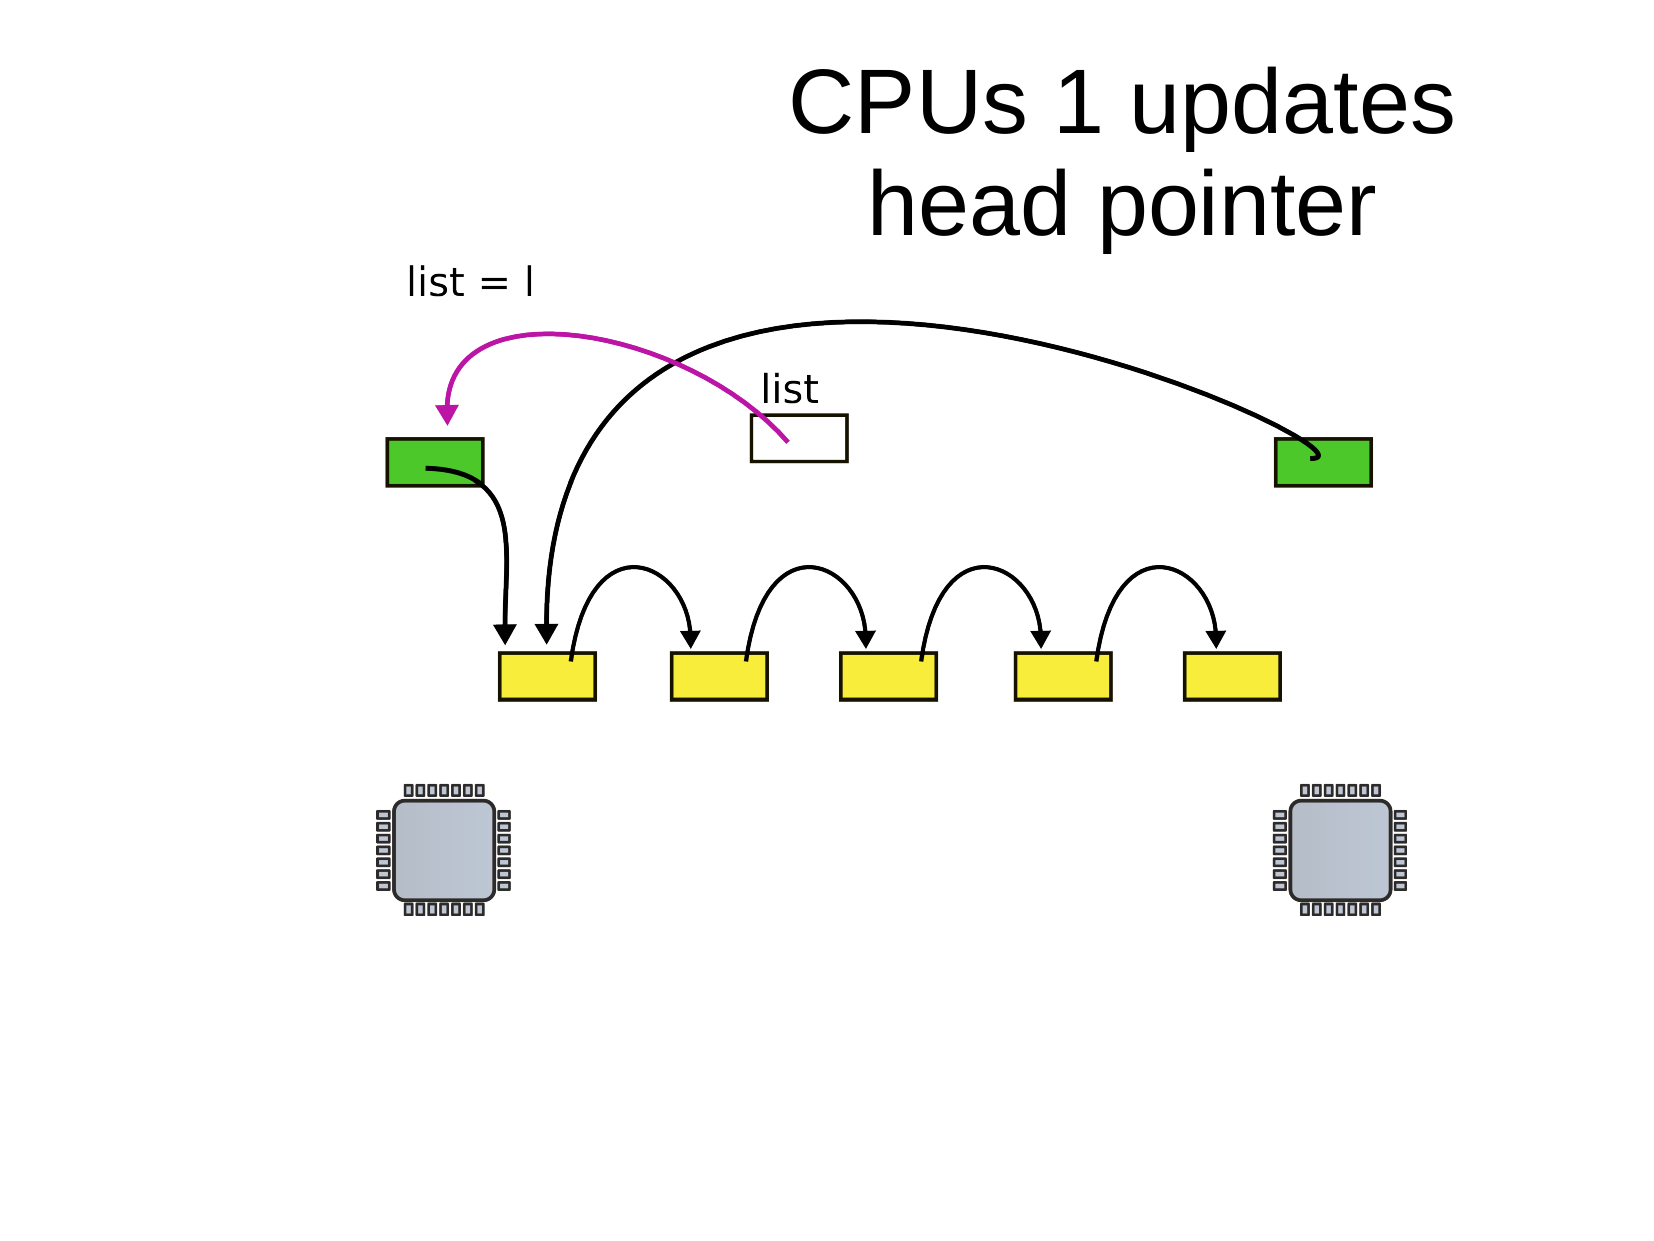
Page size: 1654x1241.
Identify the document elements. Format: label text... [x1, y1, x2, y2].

title CPUs 1 updates head pointer [675, 49, 1571, 257]
picture [376, 265, 1407, 916]
